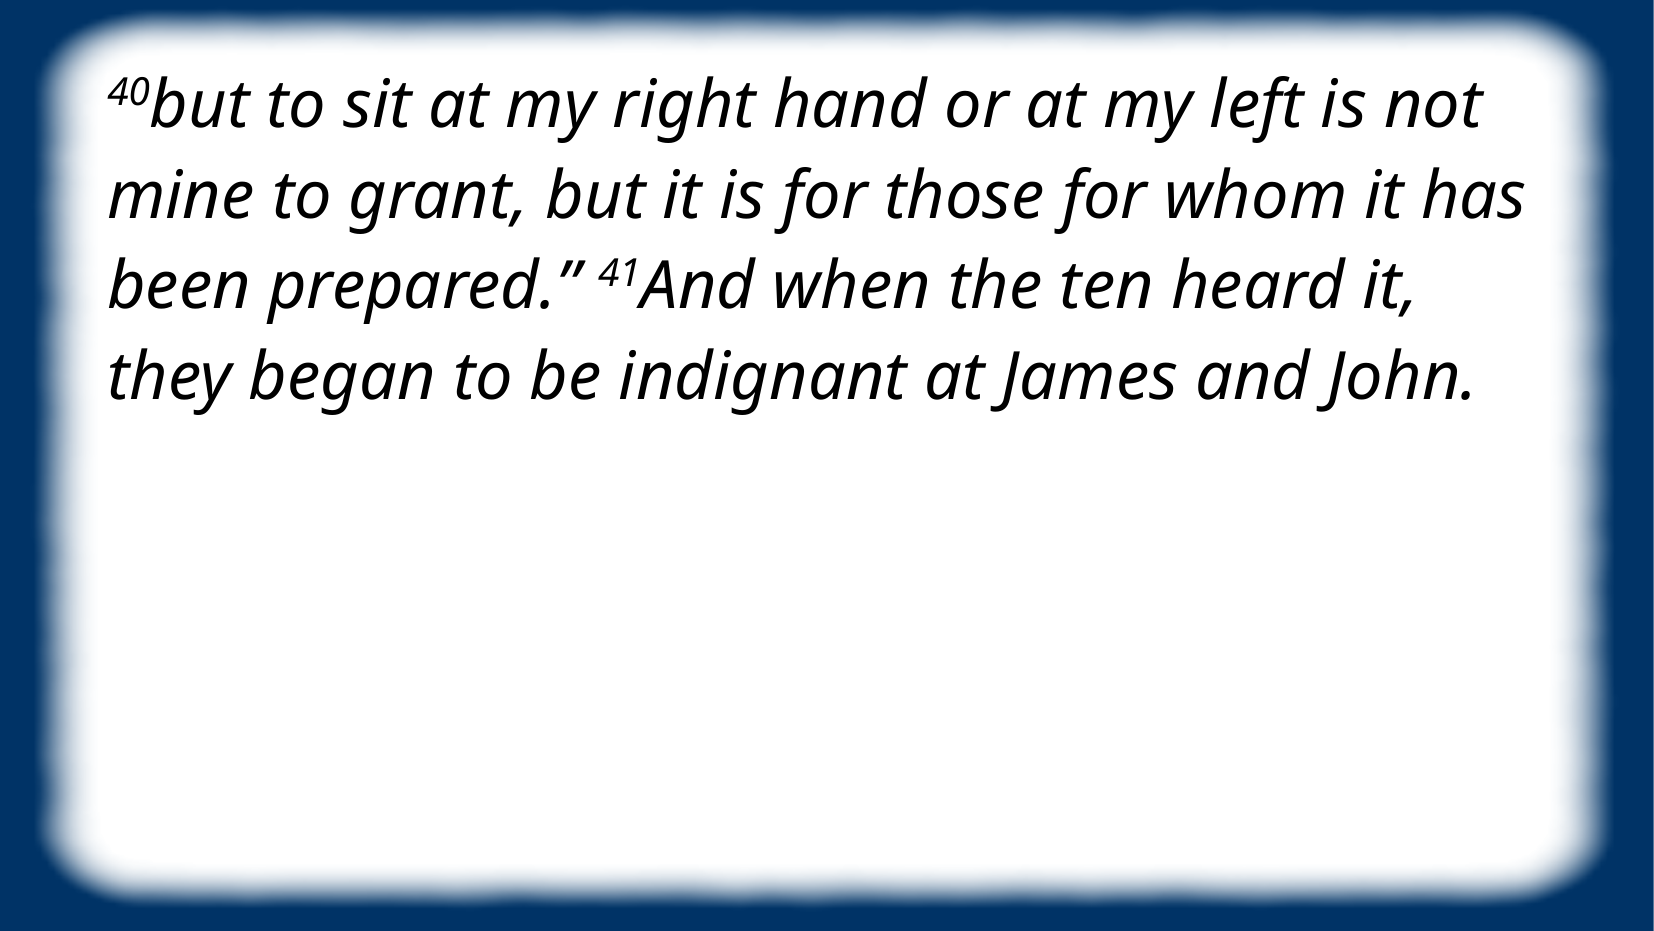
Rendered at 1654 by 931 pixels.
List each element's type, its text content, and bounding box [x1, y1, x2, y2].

text_box 40but to sit at my right hand or at my left is not mine to grant, but it is for those for whom it has been prepared.” 41And when the ten heard it, they began to be indignant at James and John. [92, 48, 1548, 508]
picture [0, 0, 1654, 931]
